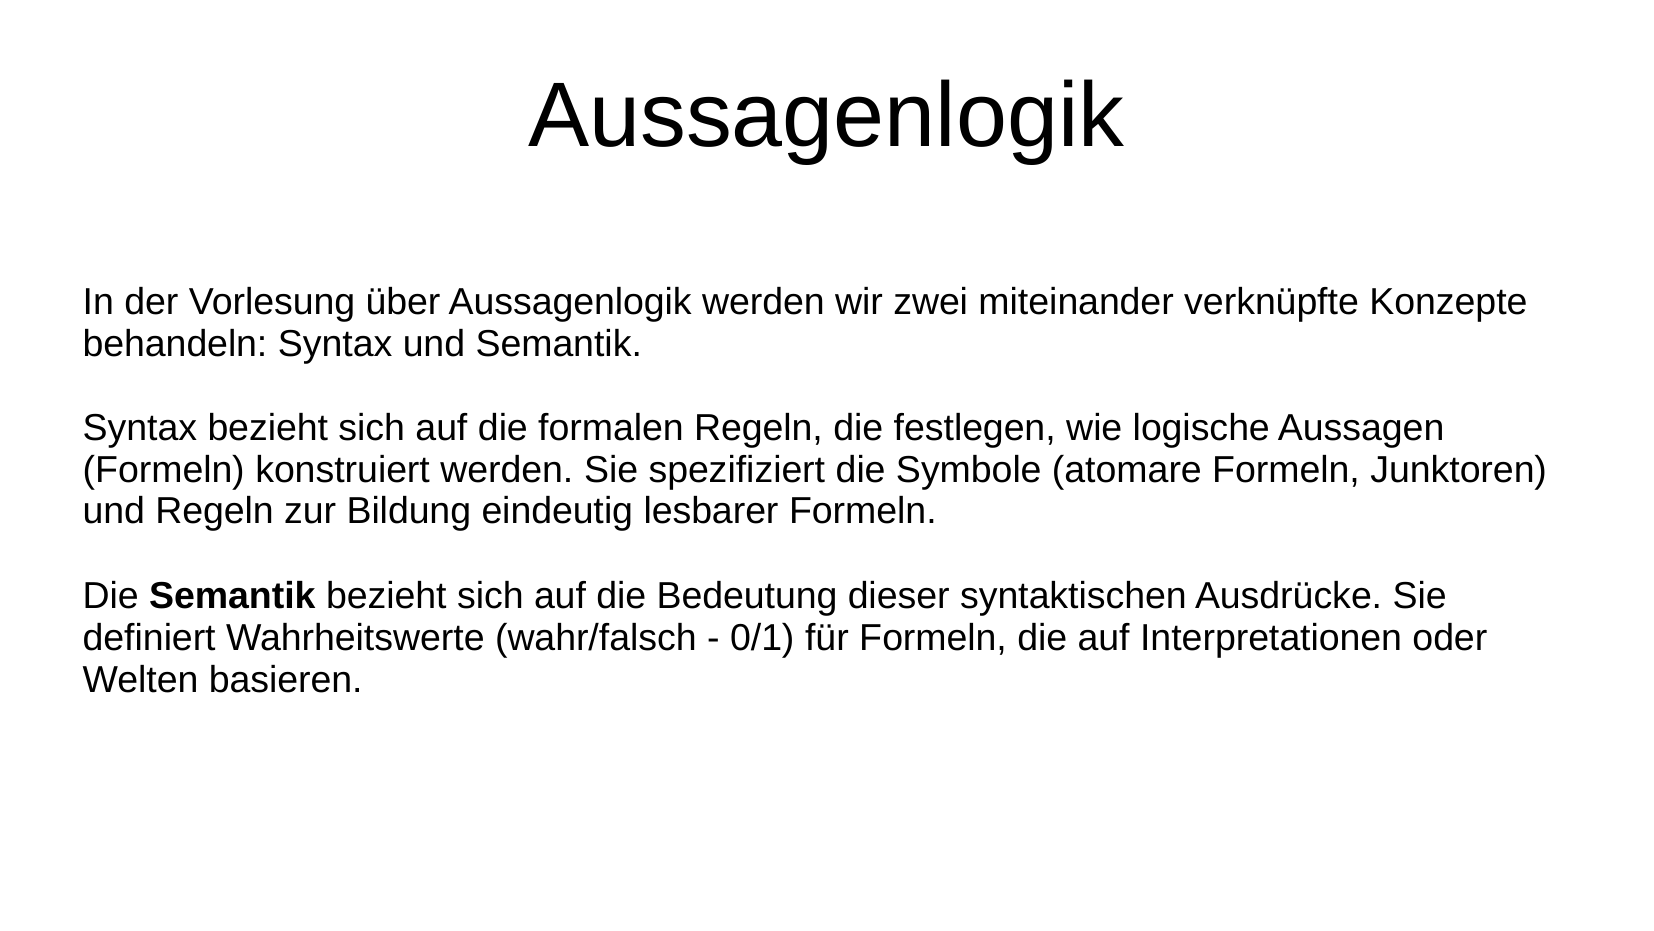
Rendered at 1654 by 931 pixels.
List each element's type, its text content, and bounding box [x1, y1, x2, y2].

subtitle In der Vorlesung über Aussagenlogik werden wir zwei miteinander verknüpfte Konzepte behandeln: Syntax und Semantik. Syntax bezieht sich auf die formalen Regeln, die festlegen, wie logische Aussagen (Formeln) konstruiert werden. Sie spezifiziert die Symbole (atomare Formeln, Junktoren) und Regeln zur Bildung eindeutig lesbarer Formeln. Die Semantik bezieht sich auf die Bedeutung dieser syntaktischen Ausdrücke. Sie definiert Wahrheitswerte (wahr/falsch - 0/1) für Formeln, die auf Interpretationen oder Welten basieren. [82, 241, 1571, 781]
title Aussagenlogik [82, 37, 1571, 193]
